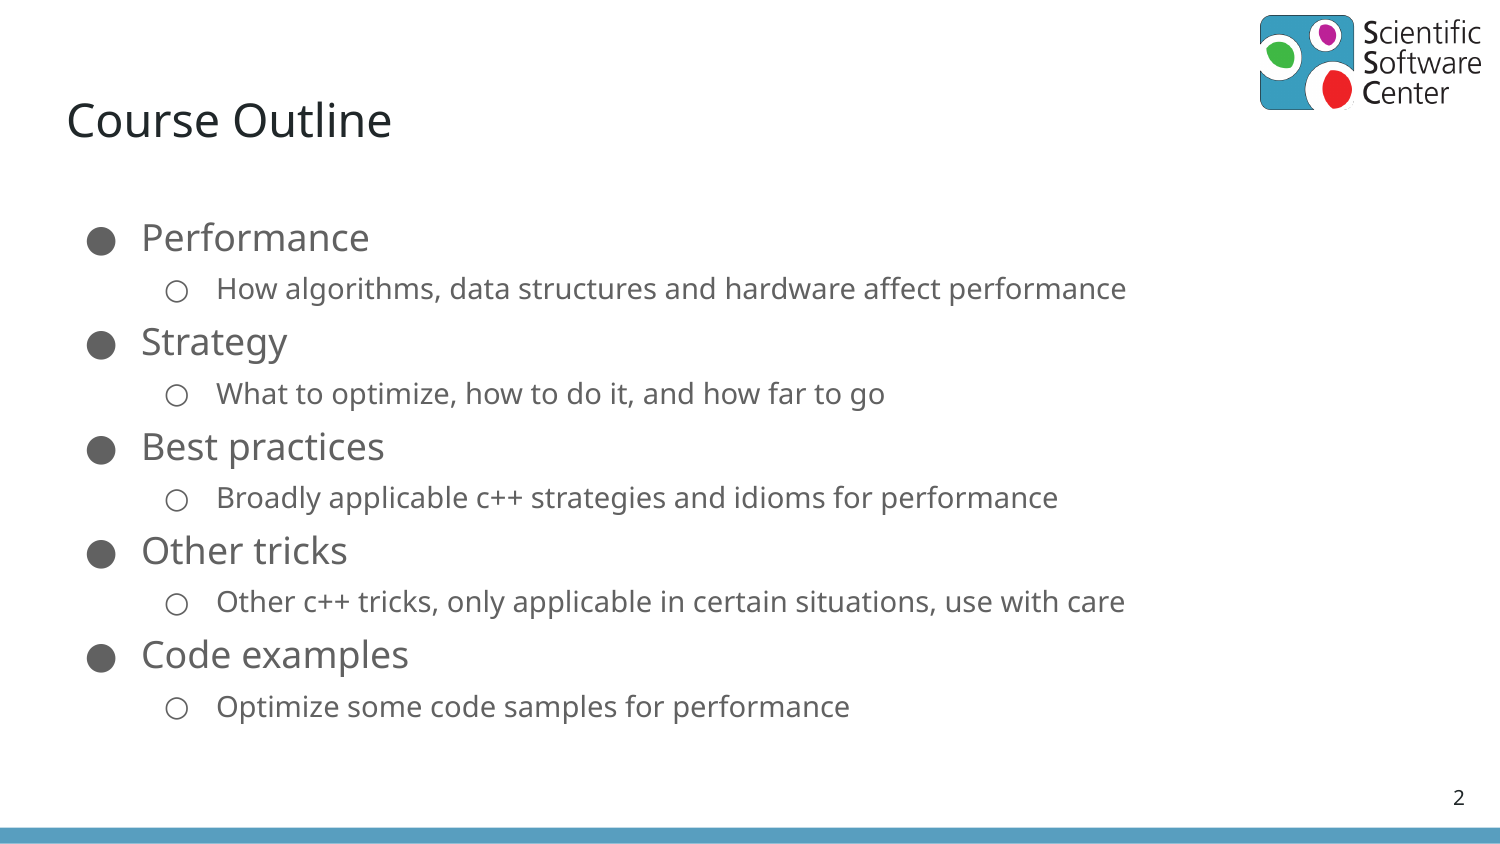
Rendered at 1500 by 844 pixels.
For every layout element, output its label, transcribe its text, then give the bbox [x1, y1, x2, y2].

list Performance How algorithms, data structures and hardware affect performance Strategy What to optimize, how to do it, and how far to go Best practices Broadly applicable c++ strategies and idioms for performance Other tricks Other c++ tricks, only applicable in certain situations, use with care Code examples Optimize some code samples for performance [51, 189, 1449, 750]
picture [1260, 15, 1481, 110]
slide_number <number> [1389, 764, 1480, 830]
title Course Outline [51, 72, 1449, 167]
